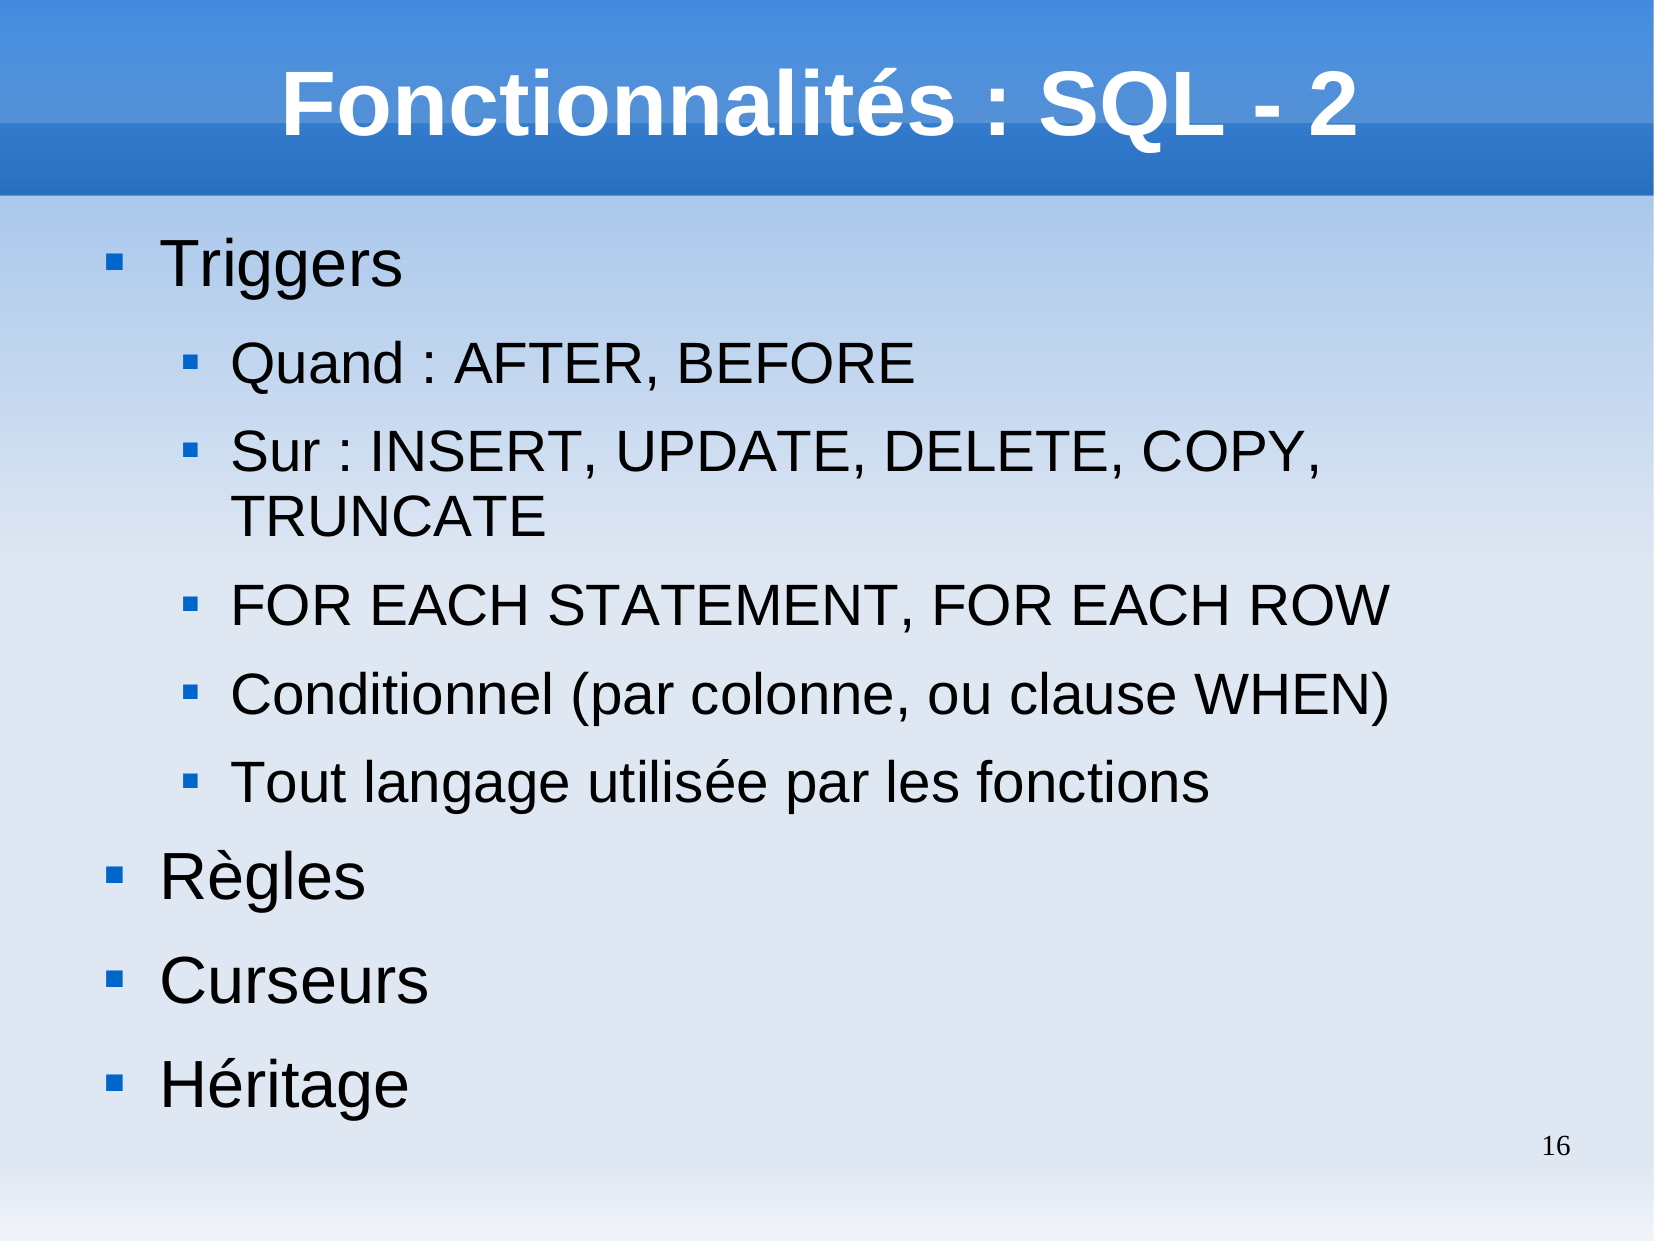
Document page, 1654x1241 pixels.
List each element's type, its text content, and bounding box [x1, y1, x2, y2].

picture [0, 0, 1654, 1241]
list Triggers Quand : AFTER, BEFORE Sur : INSERT, UPDATE, DELETE, COPY, TRUNCATE FOR EACH STATEMENT, FOR EACH ROW Conditionnel (par colonne, ou clause WHEN) Tout langage utilisée par les fonctions Règles Curseurs Héritage [88, 226, 1577, 1123]
title Fonctionnalités : SQL - 2 [76, 0, 1565, 208]
